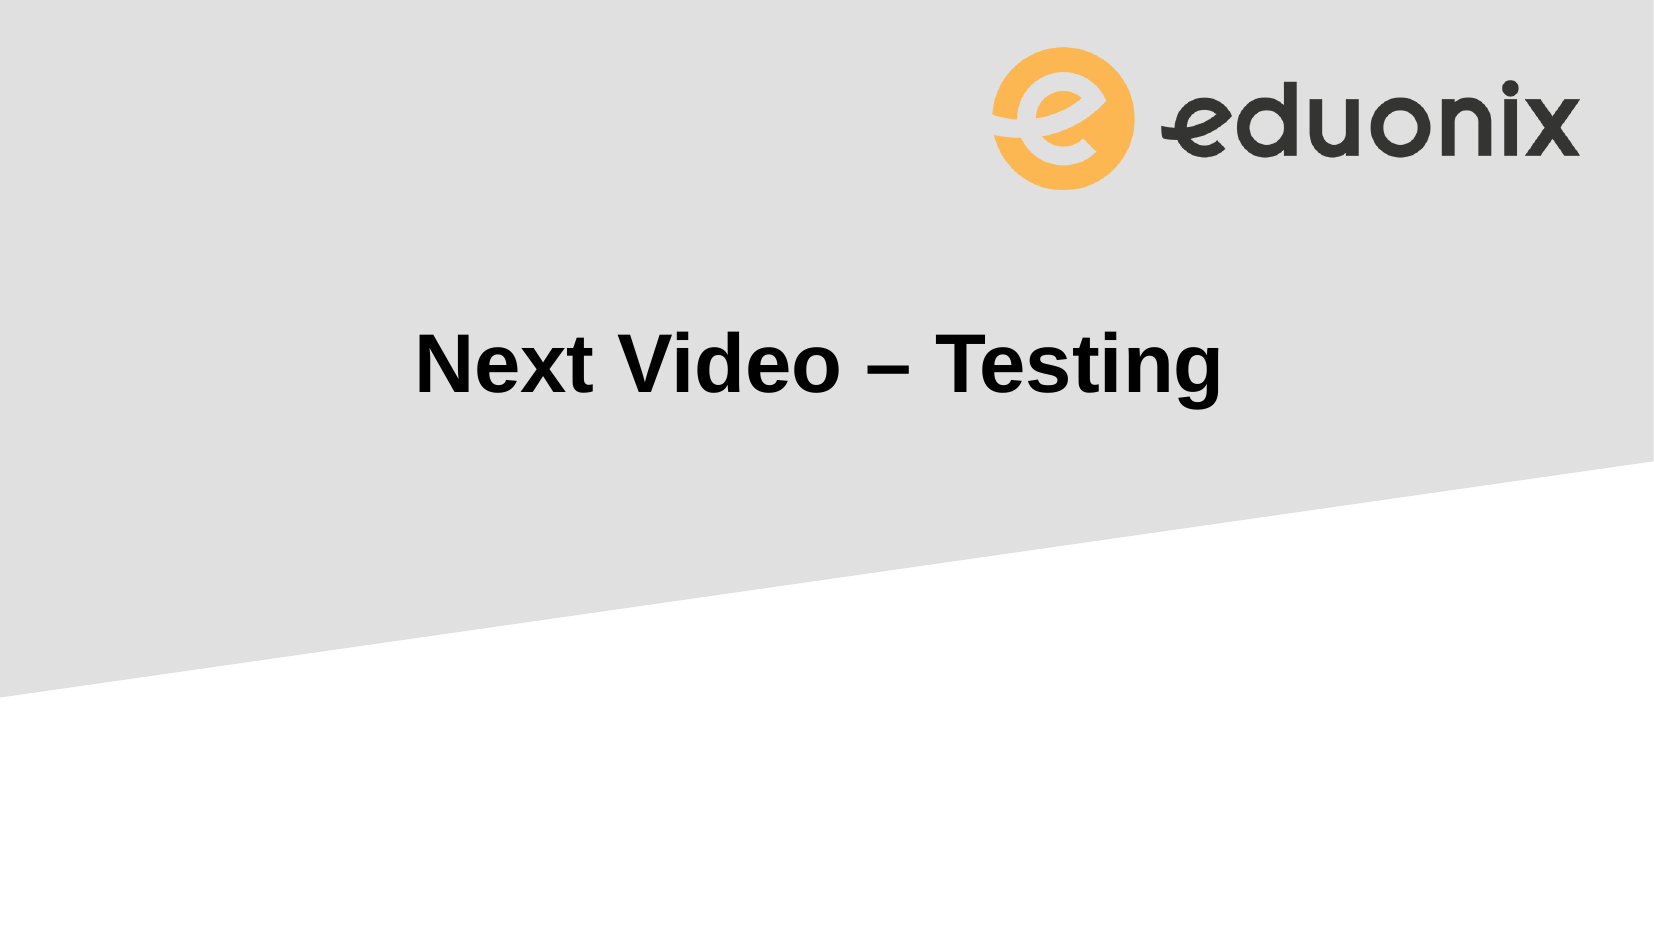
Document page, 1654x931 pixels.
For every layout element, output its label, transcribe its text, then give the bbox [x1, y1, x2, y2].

title Next Video – Testing [75, 90, 1564, 639]
picture [992, 47, 1580, 190]
